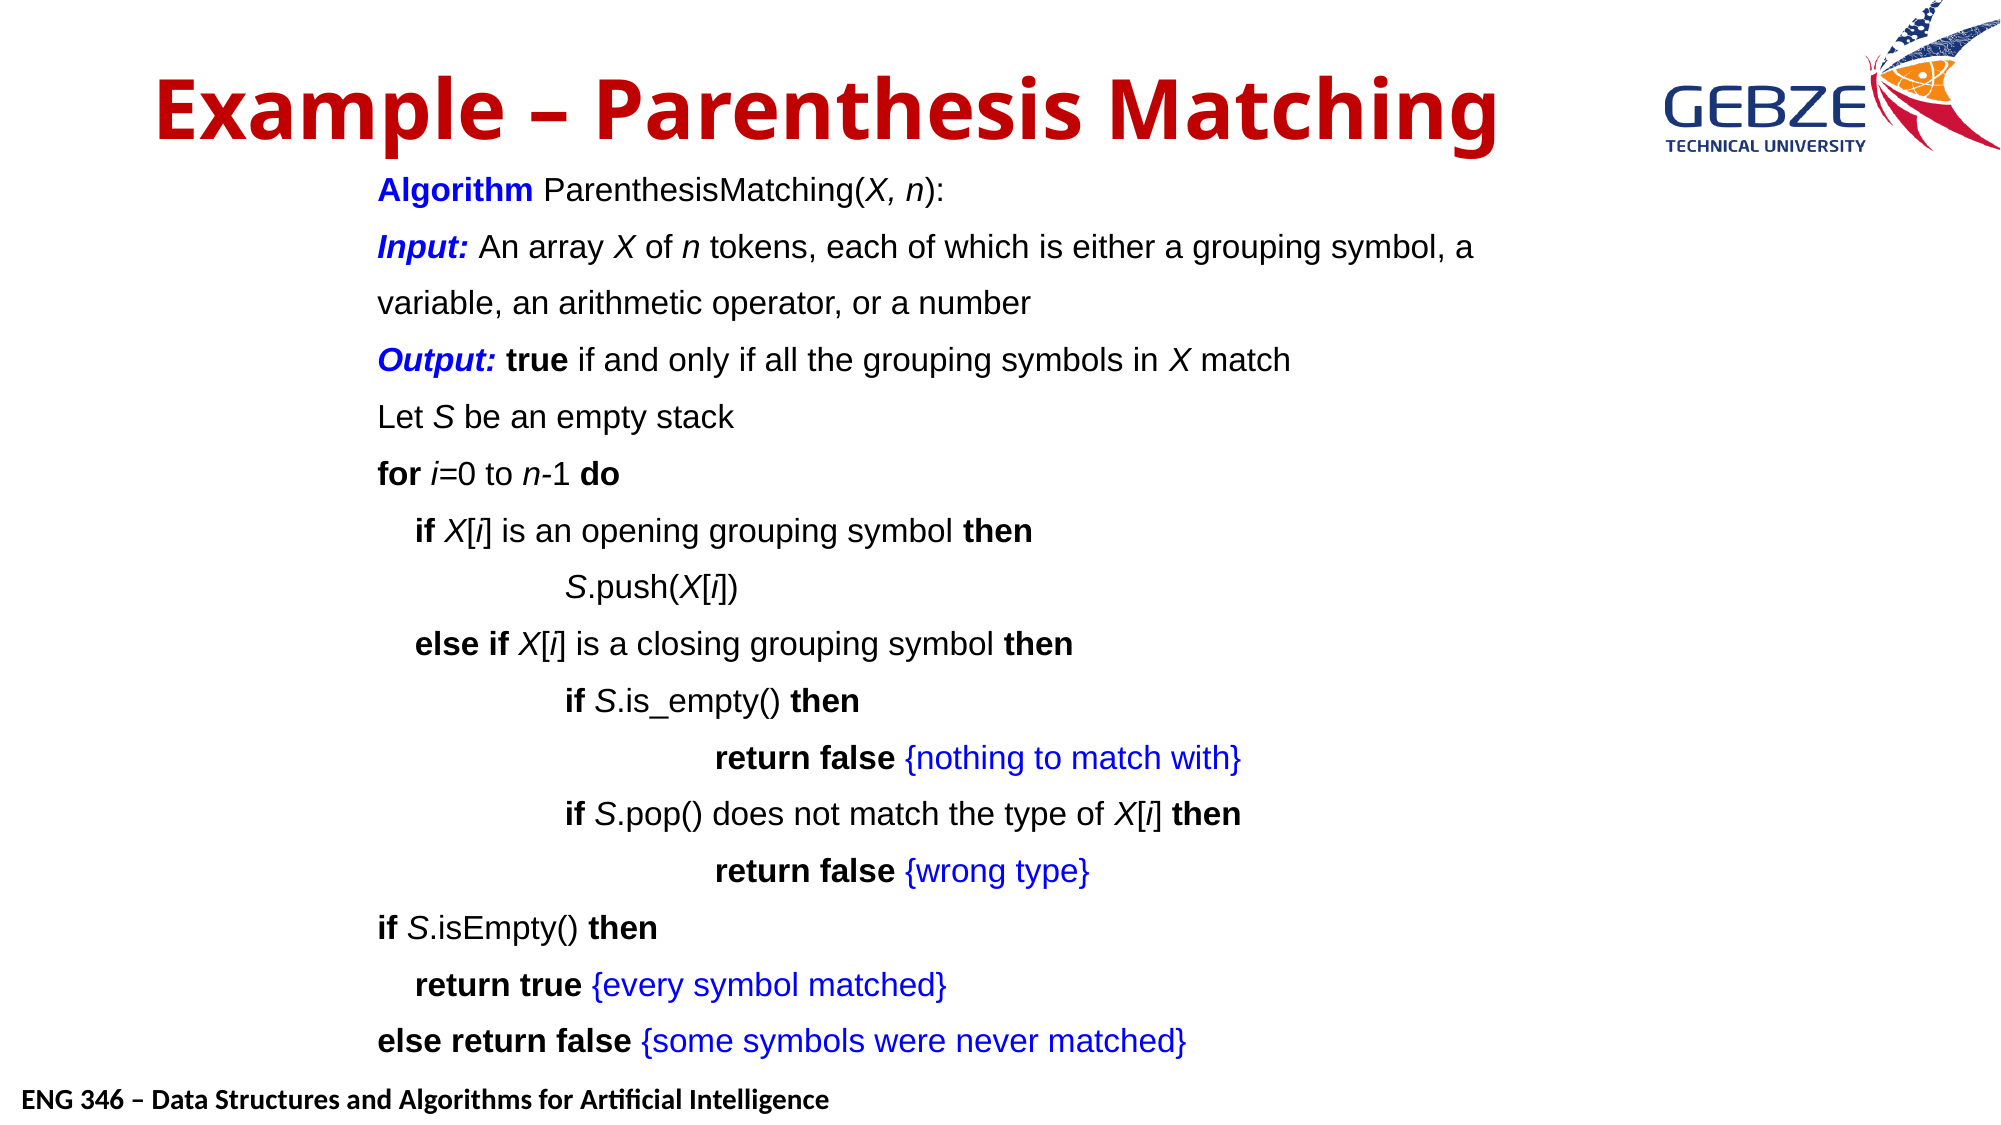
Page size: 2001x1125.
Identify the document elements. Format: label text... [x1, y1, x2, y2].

picture [1665, 0, 2001, 152]
title Example – Parenthesis Matching [137, 59, 1863, 166]
text_box Algorithm ParenthesisMatching(X, n): Input: An array X of n tokens, each of which is either a grouping symbol, a variable, an arithmetic operator, or a number Output: true if and only if all the grouping symbols in X match Let S be an empty stack for i=0 to n-1 do if X[i] is an opening grouping symbol then S.push(X[i]) else if X[i] is a closing grouping symbol then if S.is_empty() then return false {nothing to match with} if S.pop() does not match the type of X[i] then return false {wrong type} if S.isEmpty() then return true {every symbol matched} else return false {some symbols were never matched} [362, 165, 1638, 1065]
